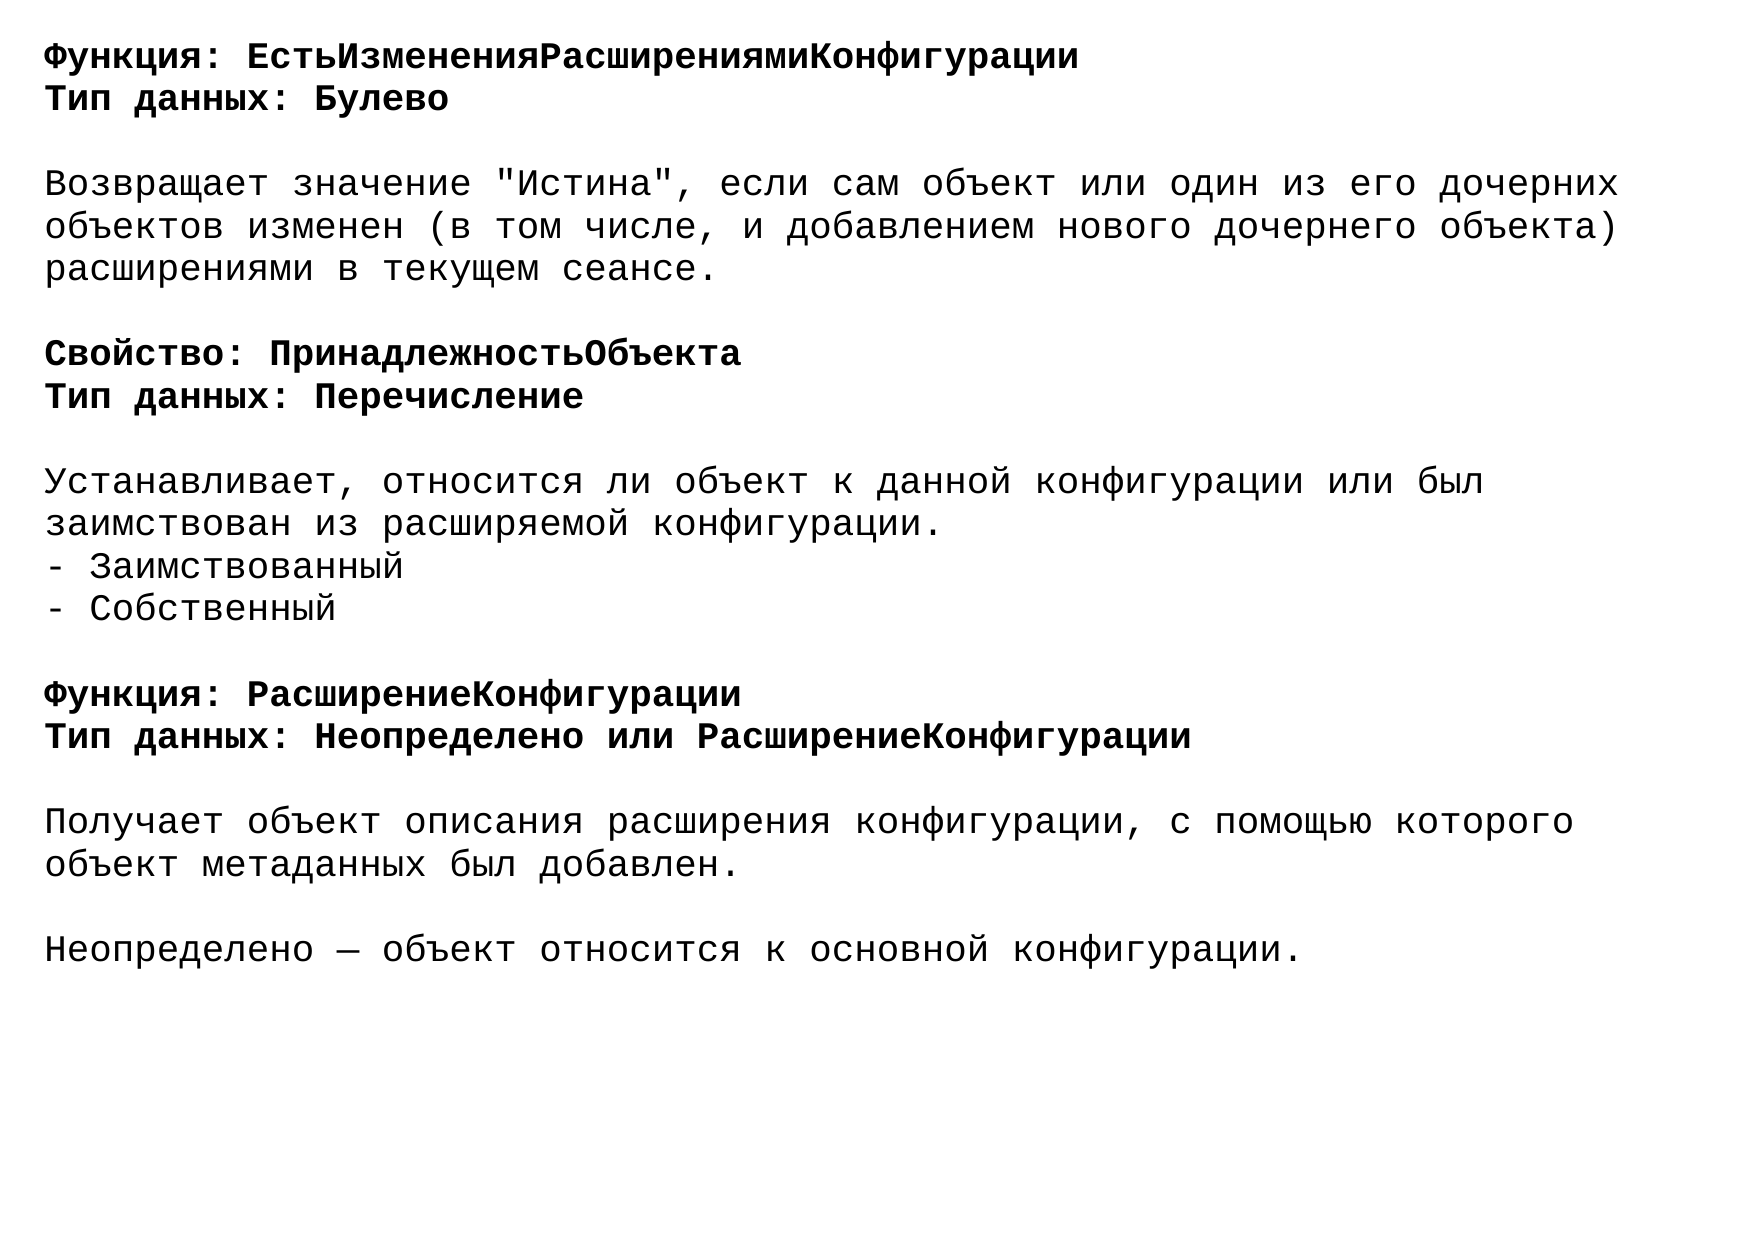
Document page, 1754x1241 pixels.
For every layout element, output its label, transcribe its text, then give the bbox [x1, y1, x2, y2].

text_box Функция: ЕстьИзмененияРасширениямиКонфигурации Тип данных: Булево Возвращает значение "Истина", если сам объект или один из его дочерних объектов изменен (в том числе, и добавлением нового дочернего объекта) расширениями в текущем сеансе. Свойство: ПринадлежностьОбъекта Тип данных: Перечисление Устанавливает, относится ли объект к данной конфигурации или был заимствован из расширяемой конфигурации. - Заимствованный - Собственный Функция: РасширениеКонфигурации Тип данных: Неопределено или РасширениеКонфигурации Получает объект описания расширения конфигурации, с помощью которого объект метаданных был добавлен. Неопределено — объект относится к основной конфигурации. [29, 29, 1713, 980]
